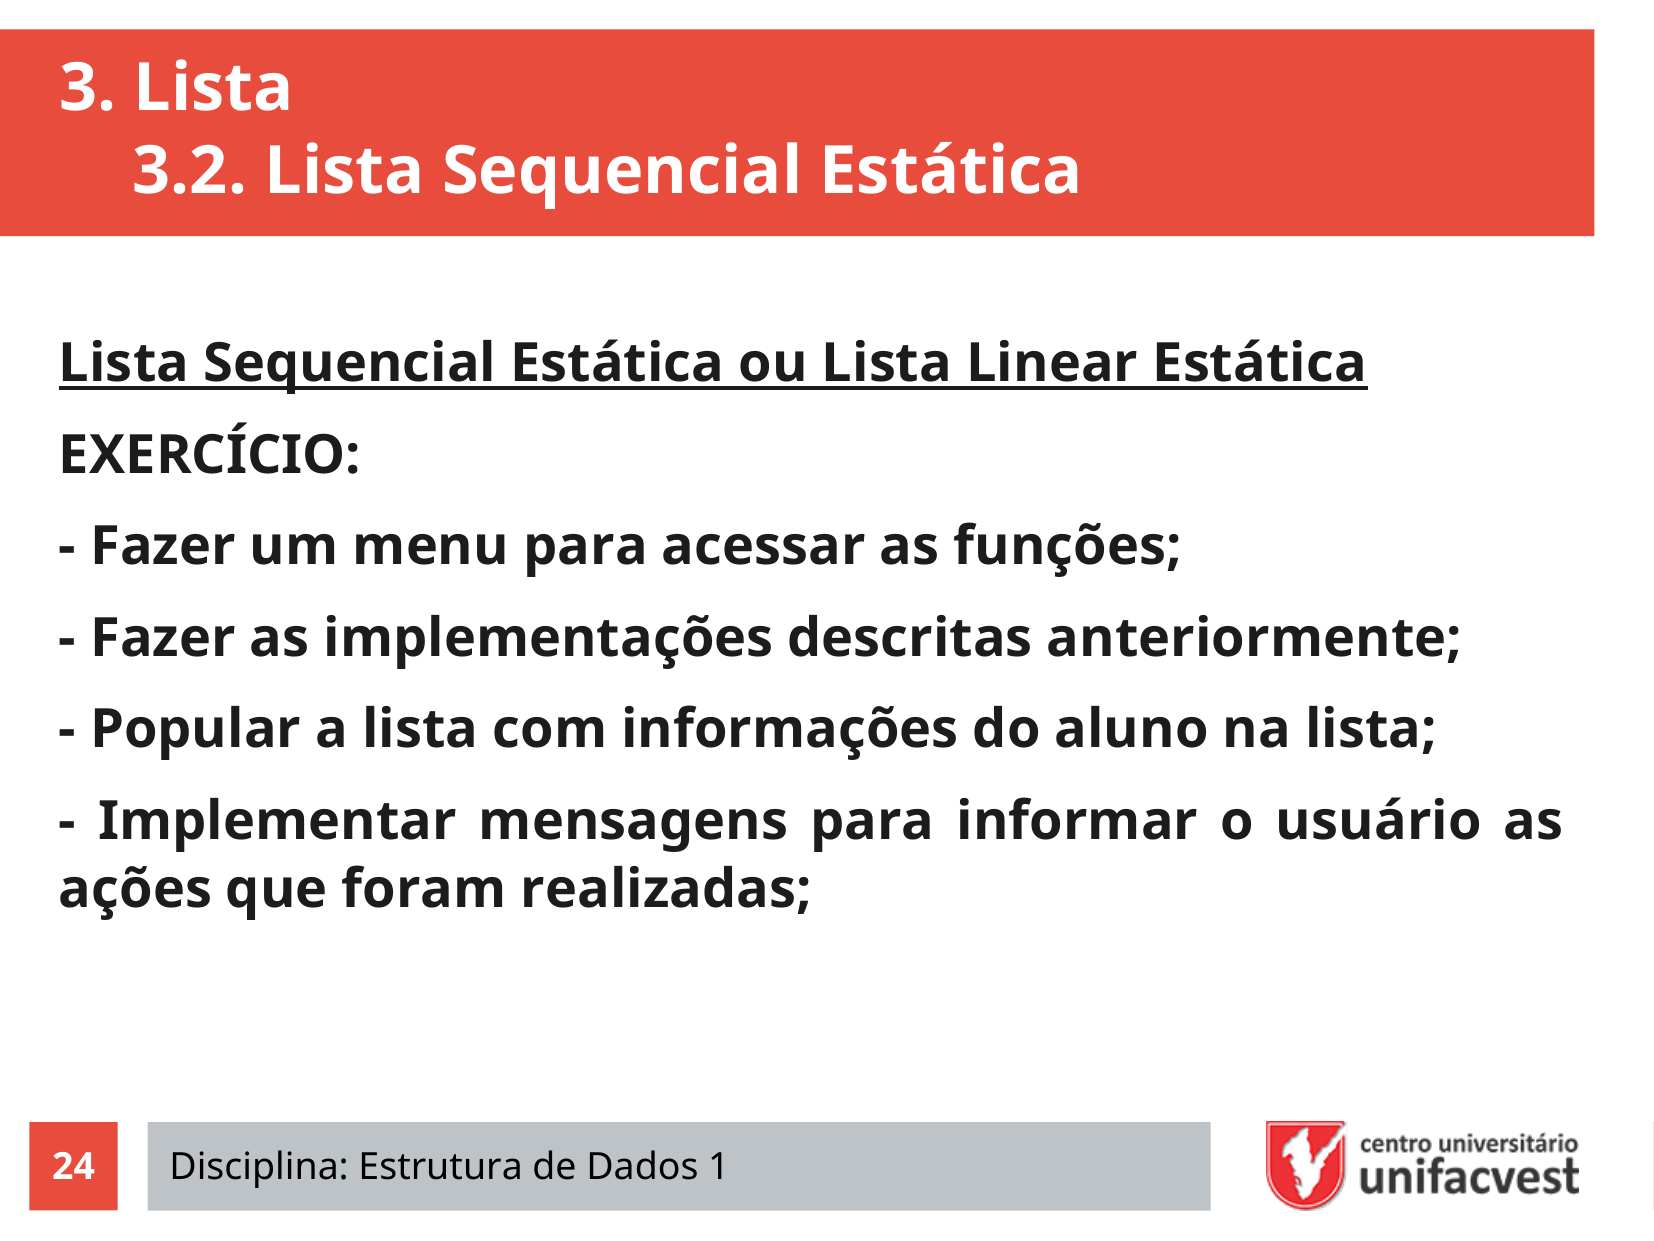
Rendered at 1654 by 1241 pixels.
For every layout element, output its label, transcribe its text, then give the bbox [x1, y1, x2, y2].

text_box [1238, 1120, 1654, 1212]
picture [1266, 1121, 1579, 1211]
title 3. Lista 3.2. Lista Sequencial Estática [59, 59, 1595, 207]
list Lista Sequencial Estática ou Lista Linear Estática EXERCÍCIO: - Fazer um menu para acessar as funções; - Fazer as implementações descritas anteriormente; - Popular a lista com informações do aluno na lista; - Implementar mensagens para informar o usuário as ações que foram realizadas; [59, 324, 1566, 1093]
text_box Disciplina: Estrutura de Dados 1 [154, 1132, 1205, 1196]
